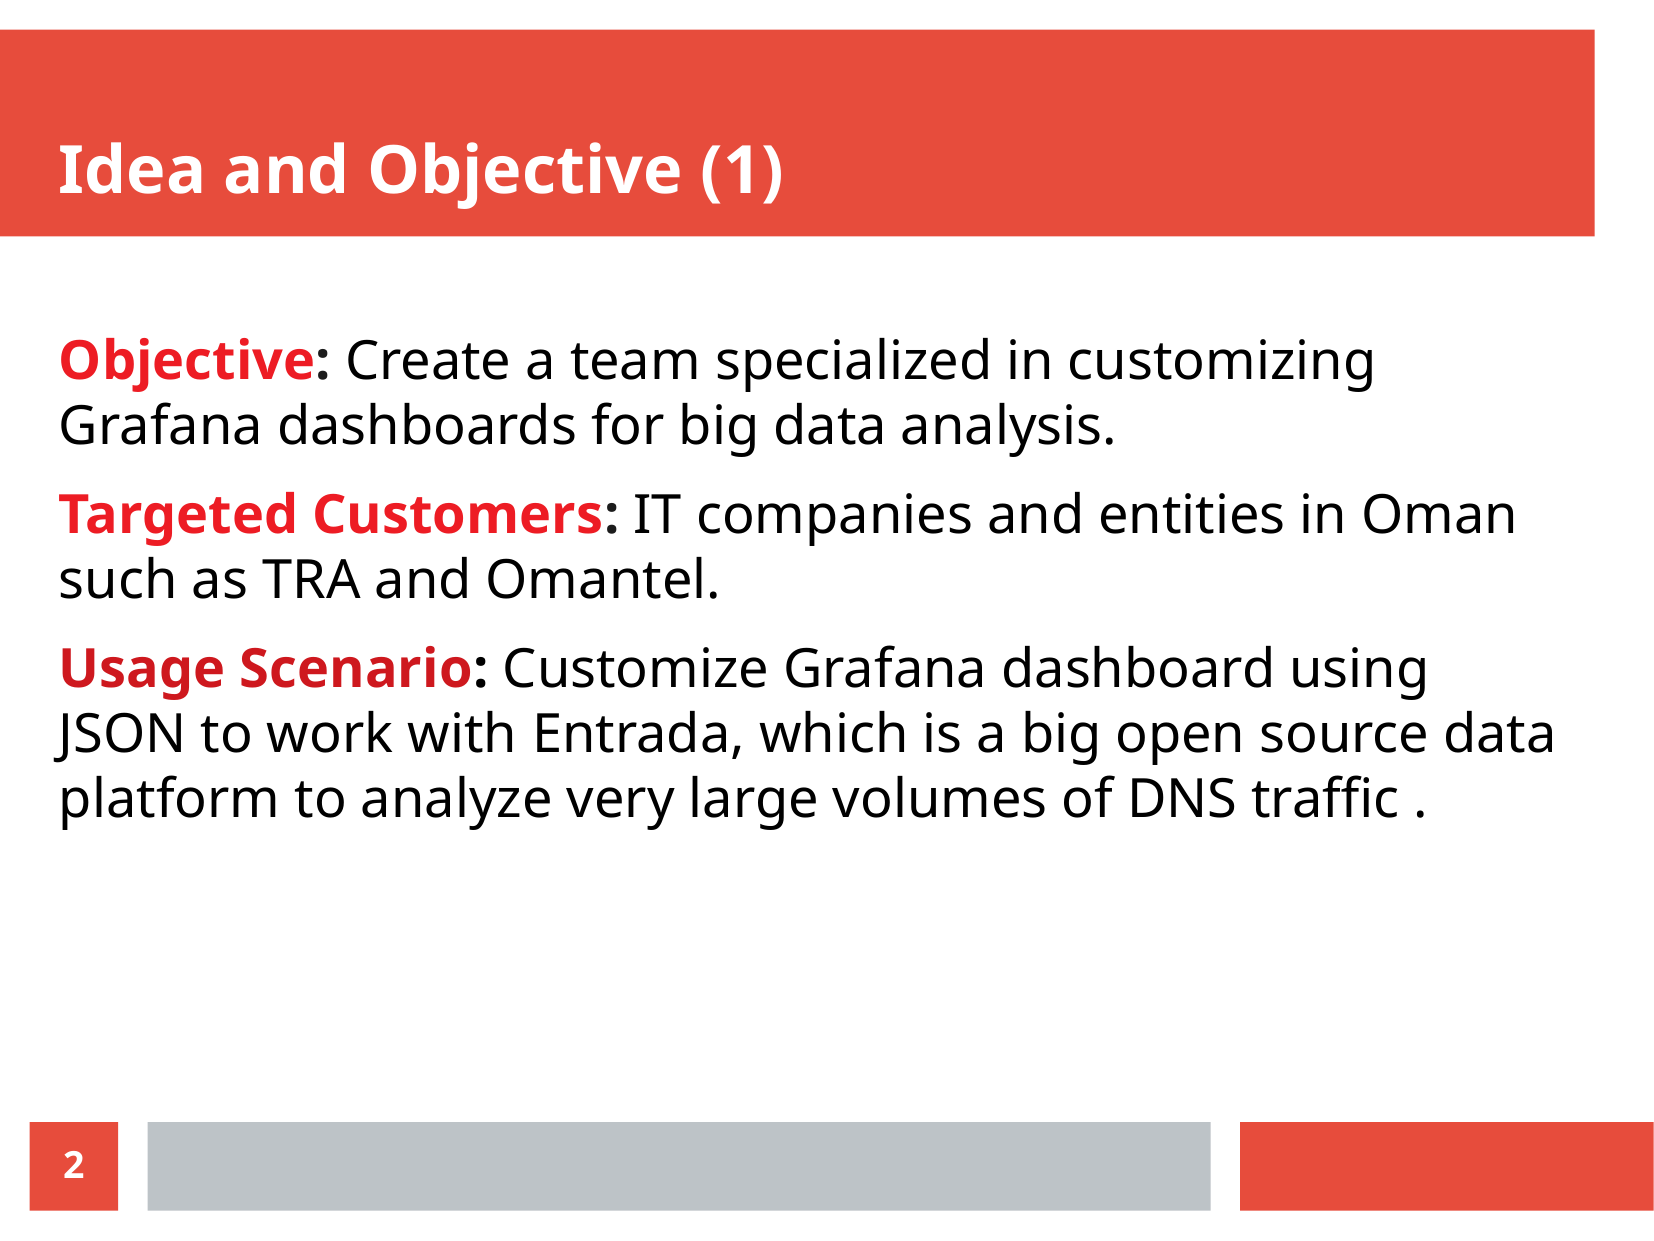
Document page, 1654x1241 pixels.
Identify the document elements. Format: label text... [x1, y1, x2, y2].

list Objective: Create a team specialized in customizing Grafana dashboards for big data analysis. Targeted Customers: IT companies and entities in Oman such as TRA and Omantel. Usage Scenario: Customize Grafana dashboard using JSON to work with Entrada, which is a big open source data platform to analyze very large volumes of DNS traffic . [59, 324, 1565, 1093]
text_box <number> [29, 1122, 119, 1211]
title Idea and Objective (1) [59, 59, 1595, 207]
